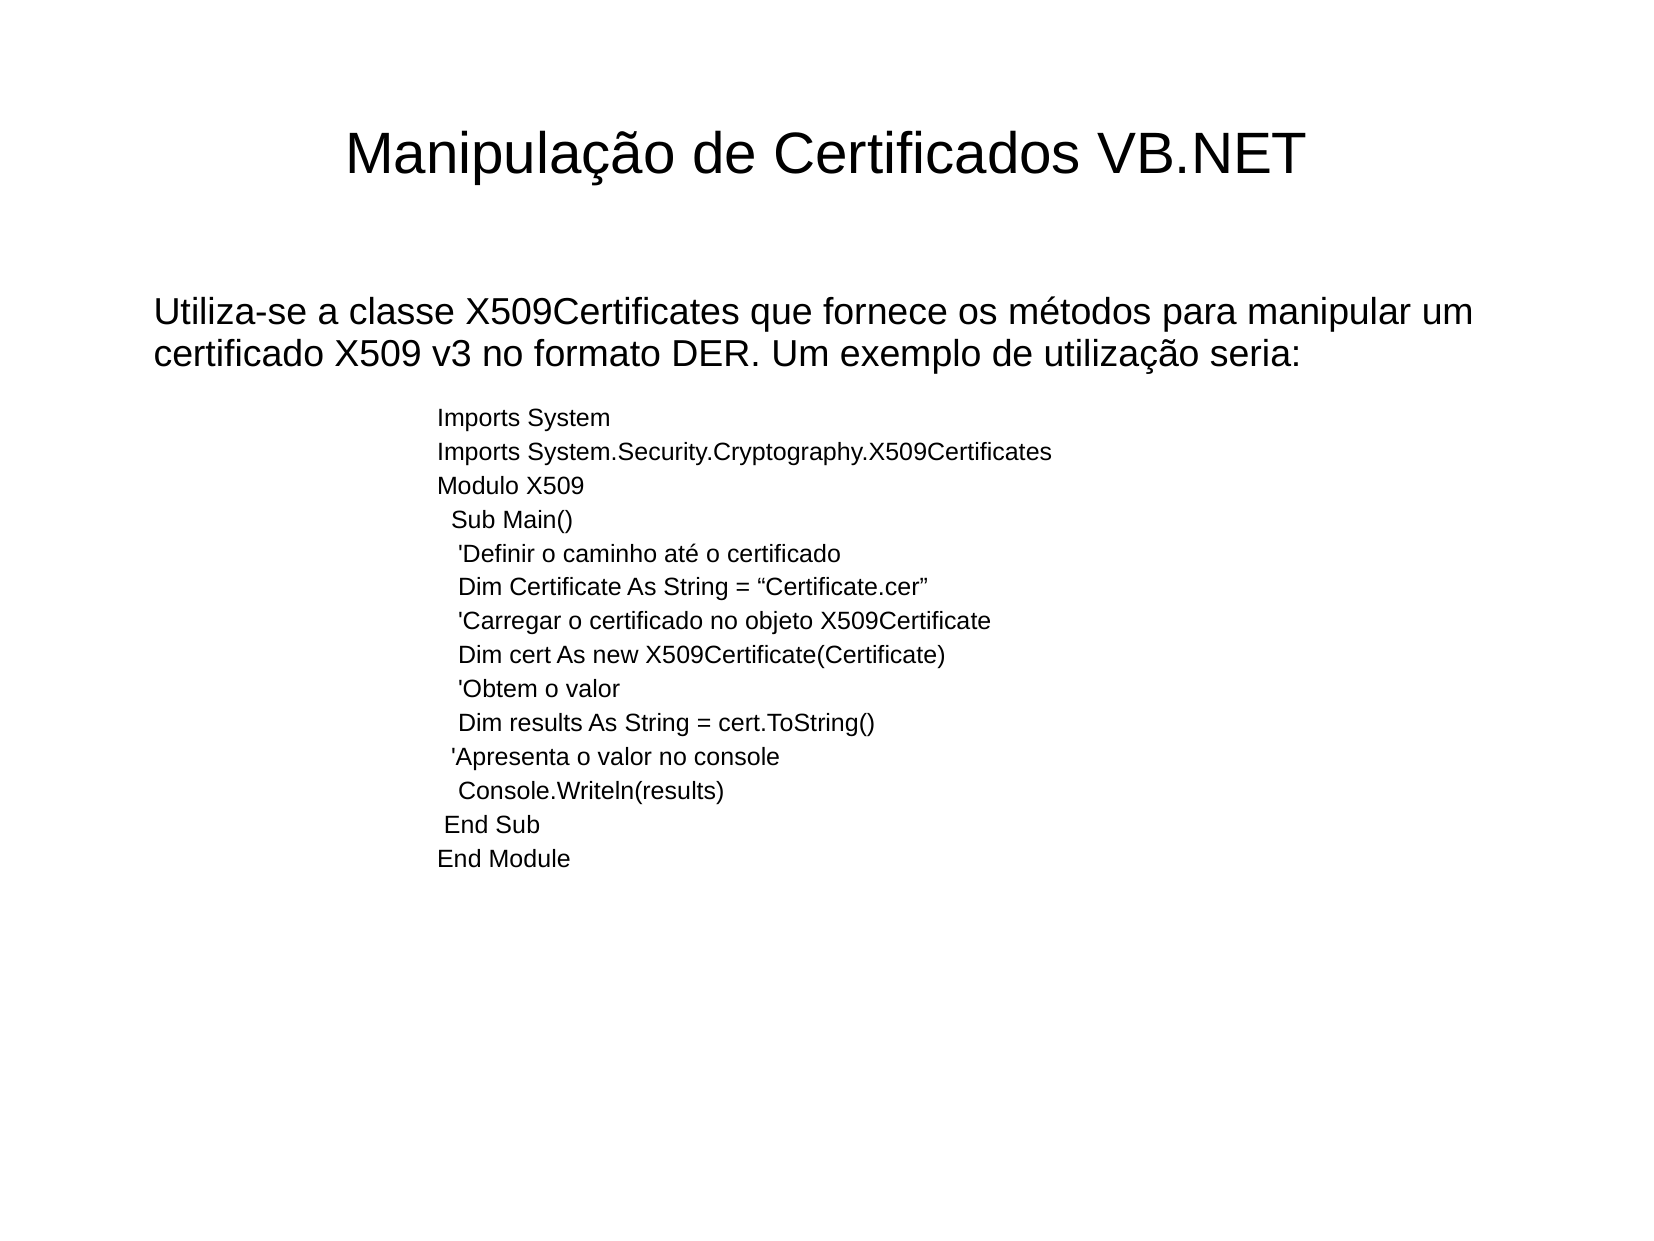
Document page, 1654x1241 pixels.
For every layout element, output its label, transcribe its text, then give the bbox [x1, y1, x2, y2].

list Utiliza-se a classe X509Certificates que fornece os métodos para manipular um certificado X509 v3 no formato DER. Um exemplo de utilização seria: Imports System Imports System.Security.Cryptography.X509Certificates Modulo X509 Sub Main() 'Definir o caminho até o certificado Dim Certificate As String = “Certificate.cer” 'Carregar o certificado no objeto X509Certificate Dim cert As new X509Certificate(Certificate) 'Obtem o valor Dim results As String = cert.ToString() 'Apresenta o valor no console Console.Writeln(results) End Sub End Module [82, 290, 1571, 1010]
title Manipulação de Certificados VB.NET [82, 49, 1571, 257]
